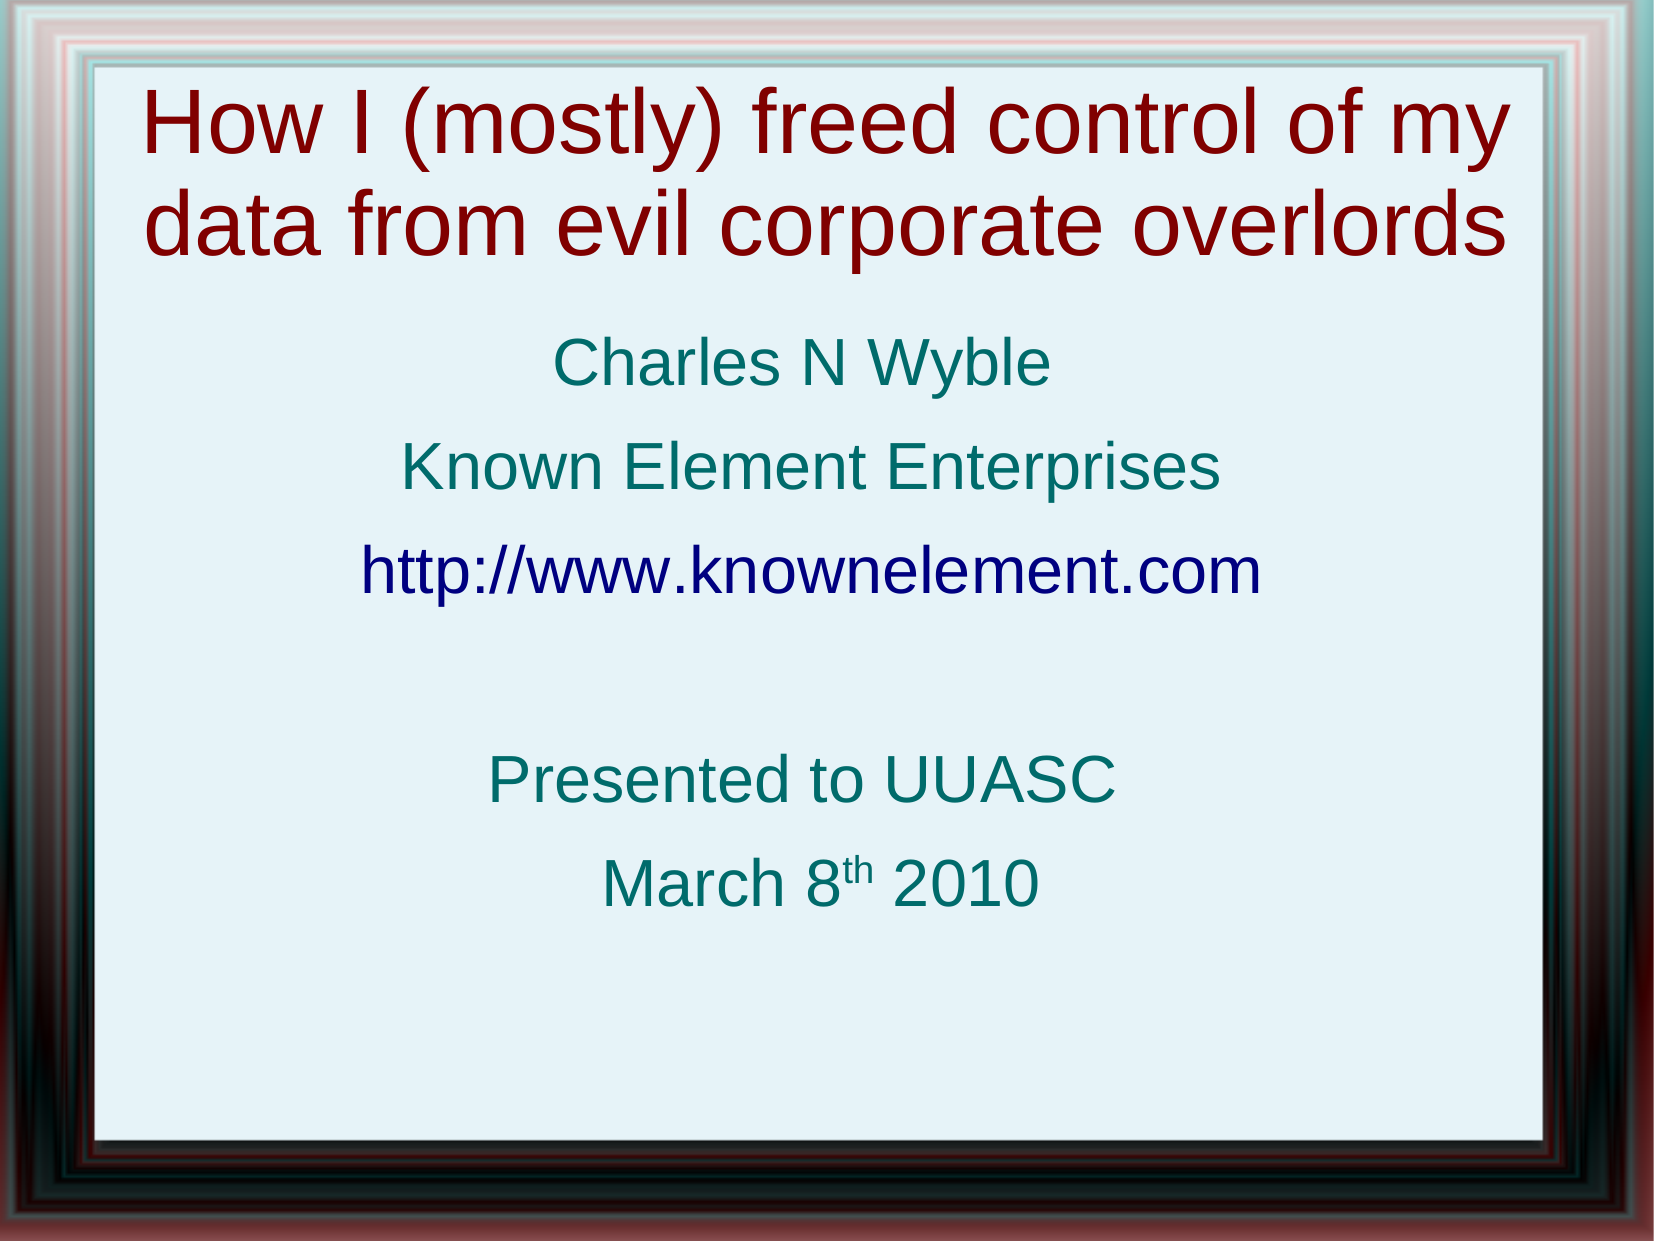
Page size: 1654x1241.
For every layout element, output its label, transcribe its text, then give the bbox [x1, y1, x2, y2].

title How I (mostly) freed control of my data from evil corporate overlords [118, 70, 1536, 276]
picture [0, 0, 1654, 1241]
list Charles N Wyble Known Element Enterprises http://www.knownelement.com Presented to UUASC March 8th 2010 [118, 324, 1506, 1144]
